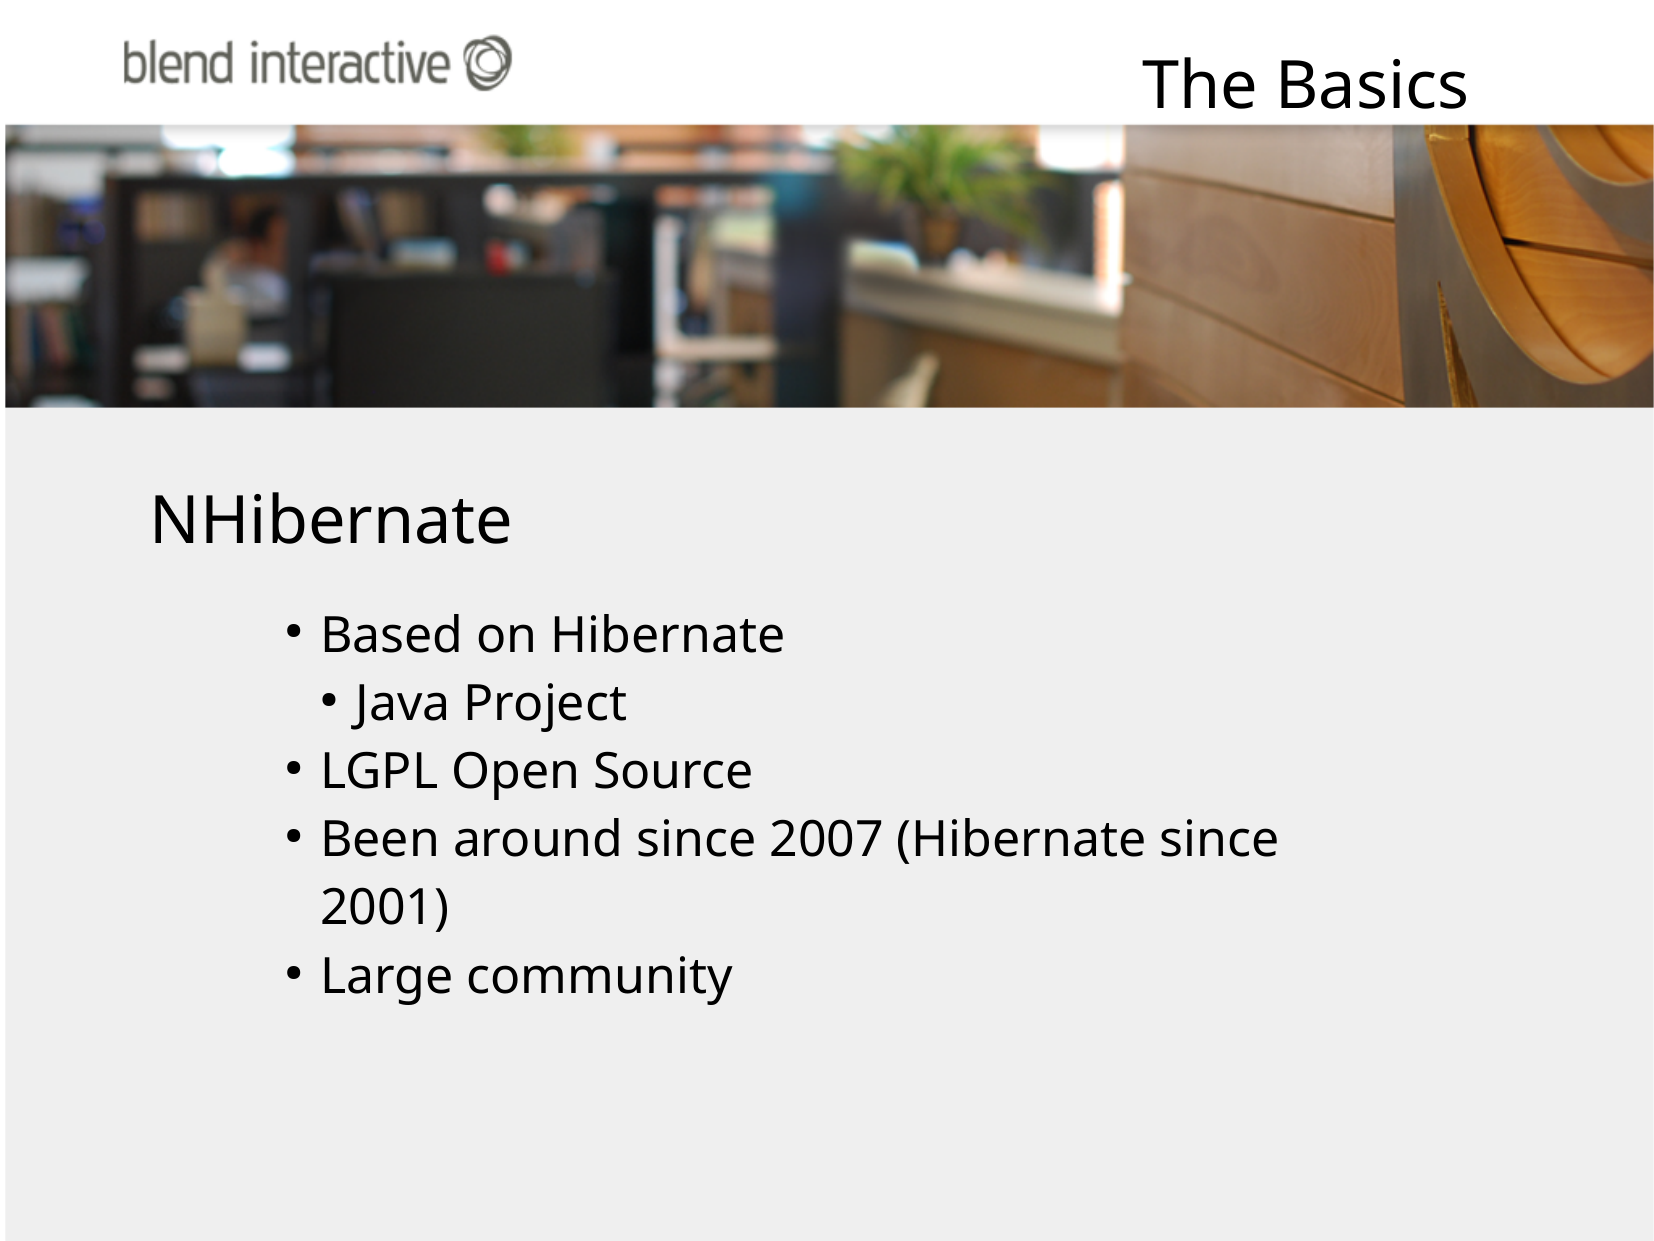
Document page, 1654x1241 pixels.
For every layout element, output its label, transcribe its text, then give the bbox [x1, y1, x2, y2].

text_box Based on Hibernate Java Project LGPL Open Source Been around since 2007 (Hibernate since 2001) Large community [270, 591, 1411, 1186]
text_box NHibernate [135, 465, 490, 561]
picture [5, 4, 1654, 1241]
text_box The Basics [1127, 30, 1466, 125]
